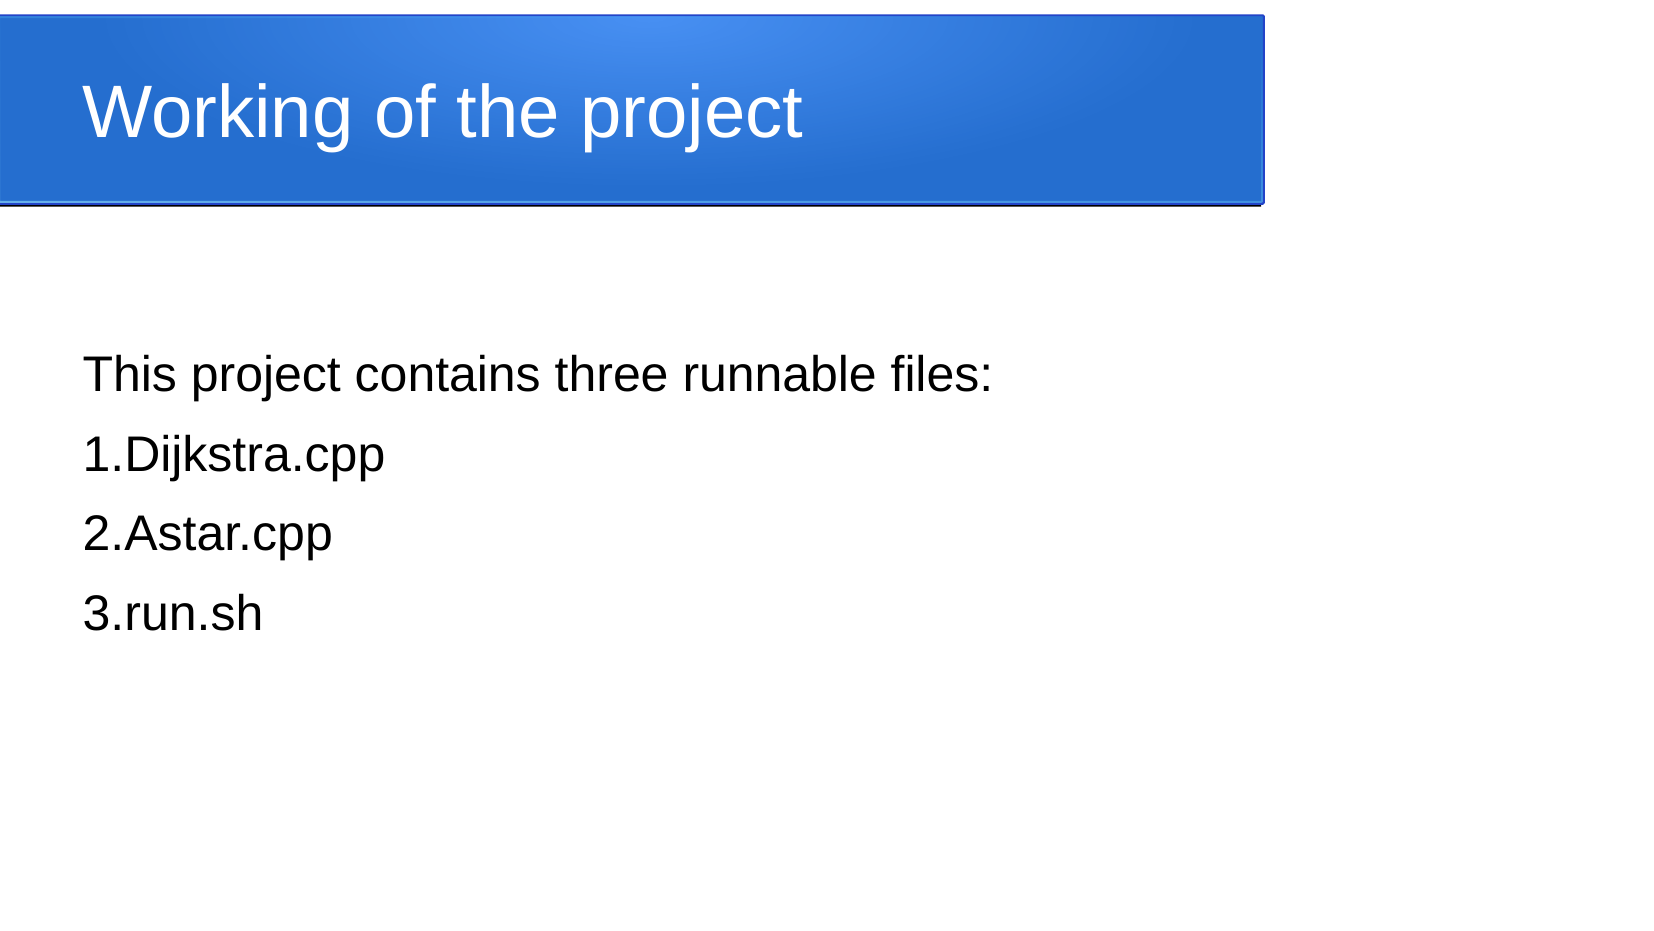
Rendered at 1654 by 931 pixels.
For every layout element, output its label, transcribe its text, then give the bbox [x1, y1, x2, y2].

list This project contains three runnable files: 1.Dijkstra.cpp 2.Astar.cpp 3.run.sh [82, 224, 1571, 764]
title Working of the project [82, 35, 1235, 189]
